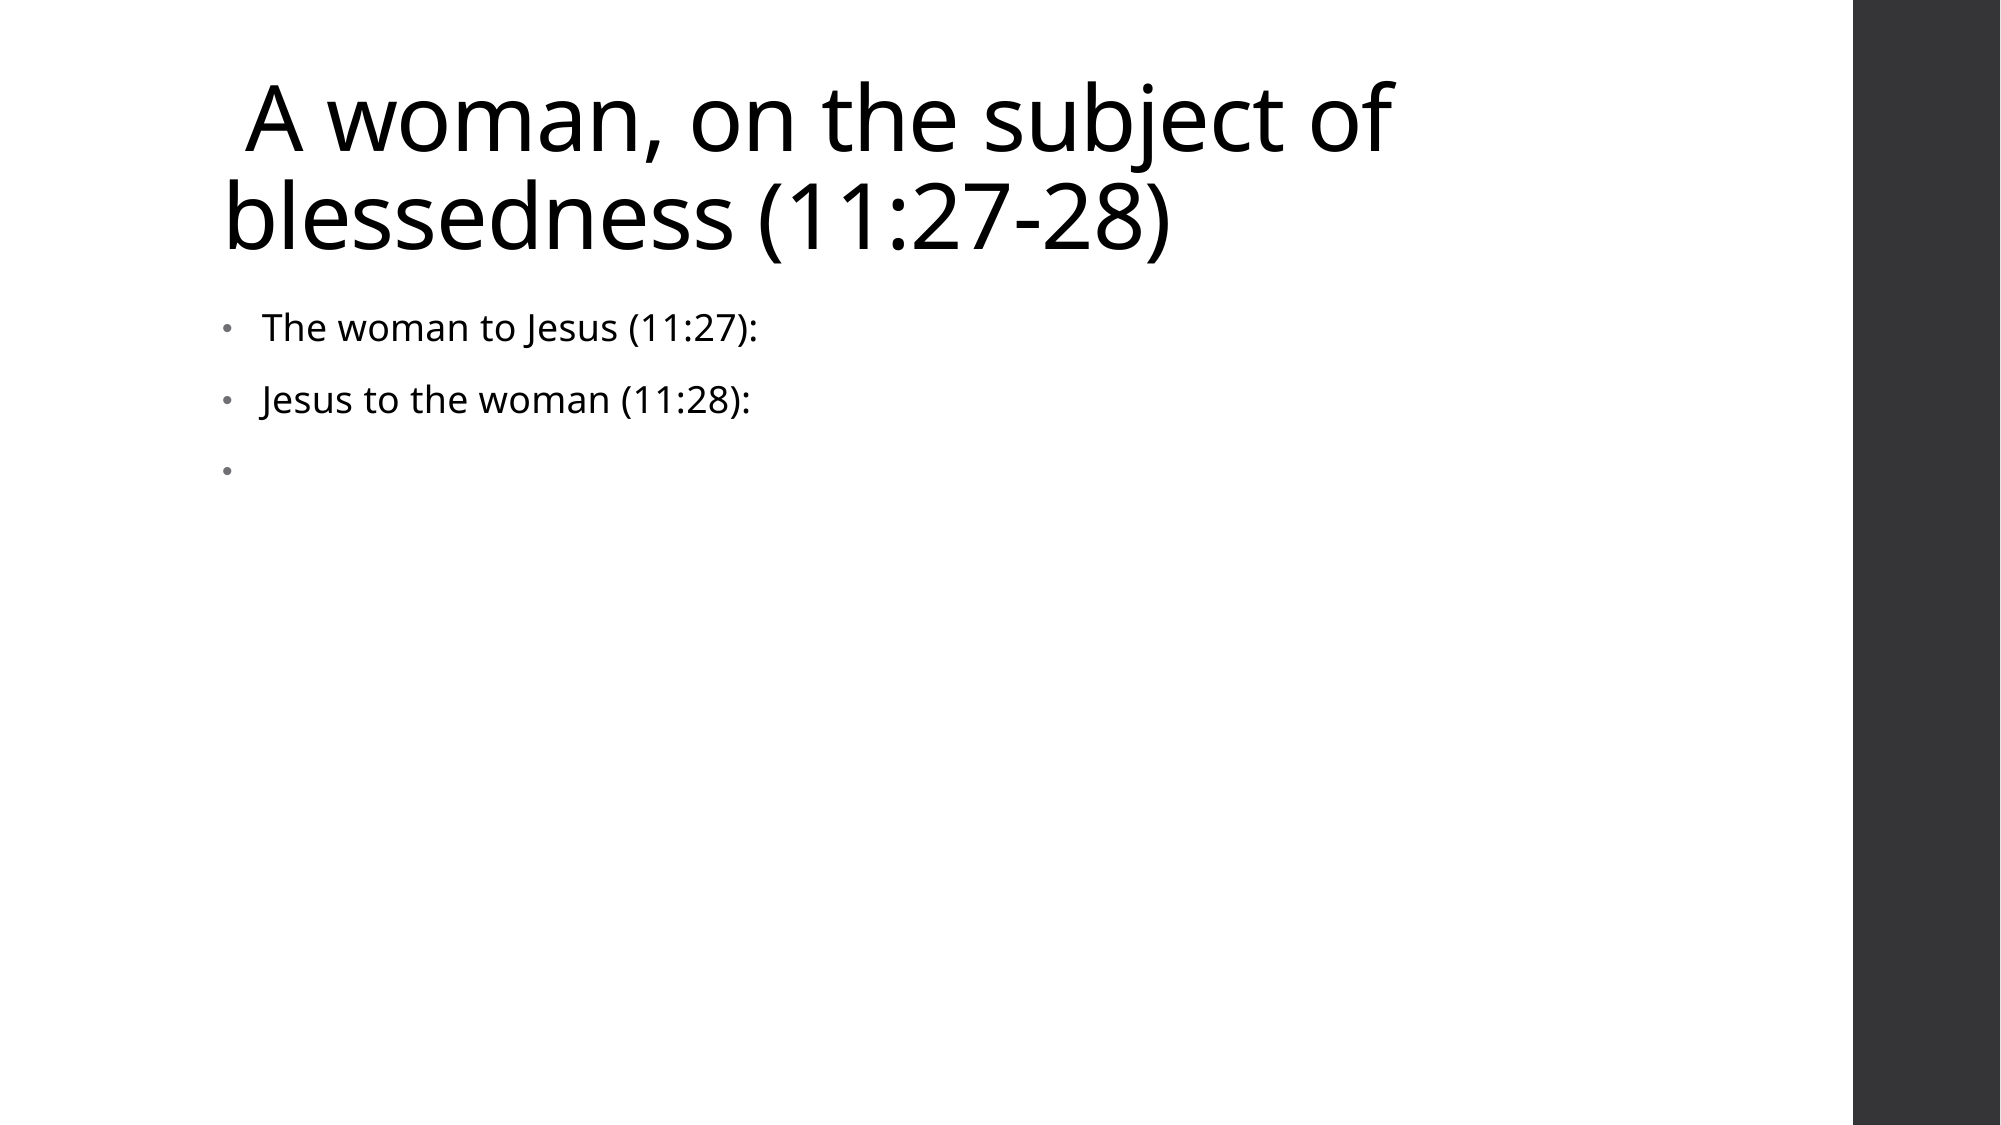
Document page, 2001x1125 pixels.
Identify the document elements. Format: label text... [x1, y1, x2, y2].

list The woman to Jesus (11:27): Jesus to the woman (11:28): [206, 299, 1617, 1014]
title A woman, on the subject of blessedness (11:27-28) [206, 60, 1797, 278]
